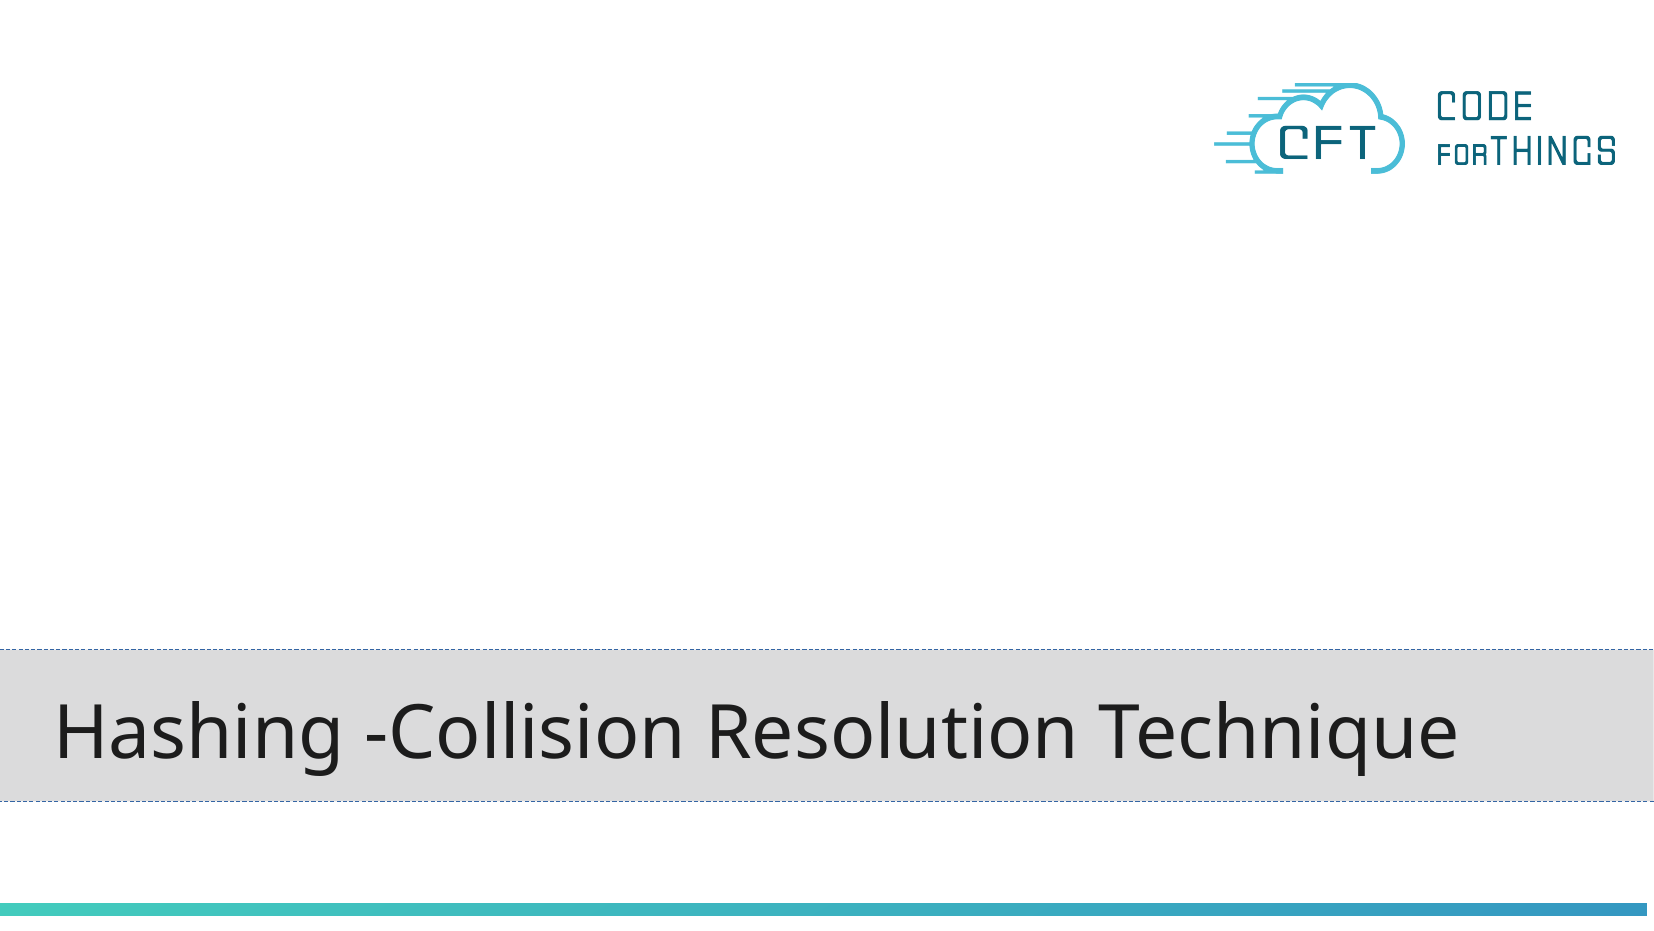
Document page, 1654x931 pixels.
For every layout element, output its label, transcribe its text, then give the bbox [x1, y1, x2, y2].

title Hashing -Collision Resolution Technique [53, 641, 1654, 817]
picture [1214, 83, 1615, 174]
